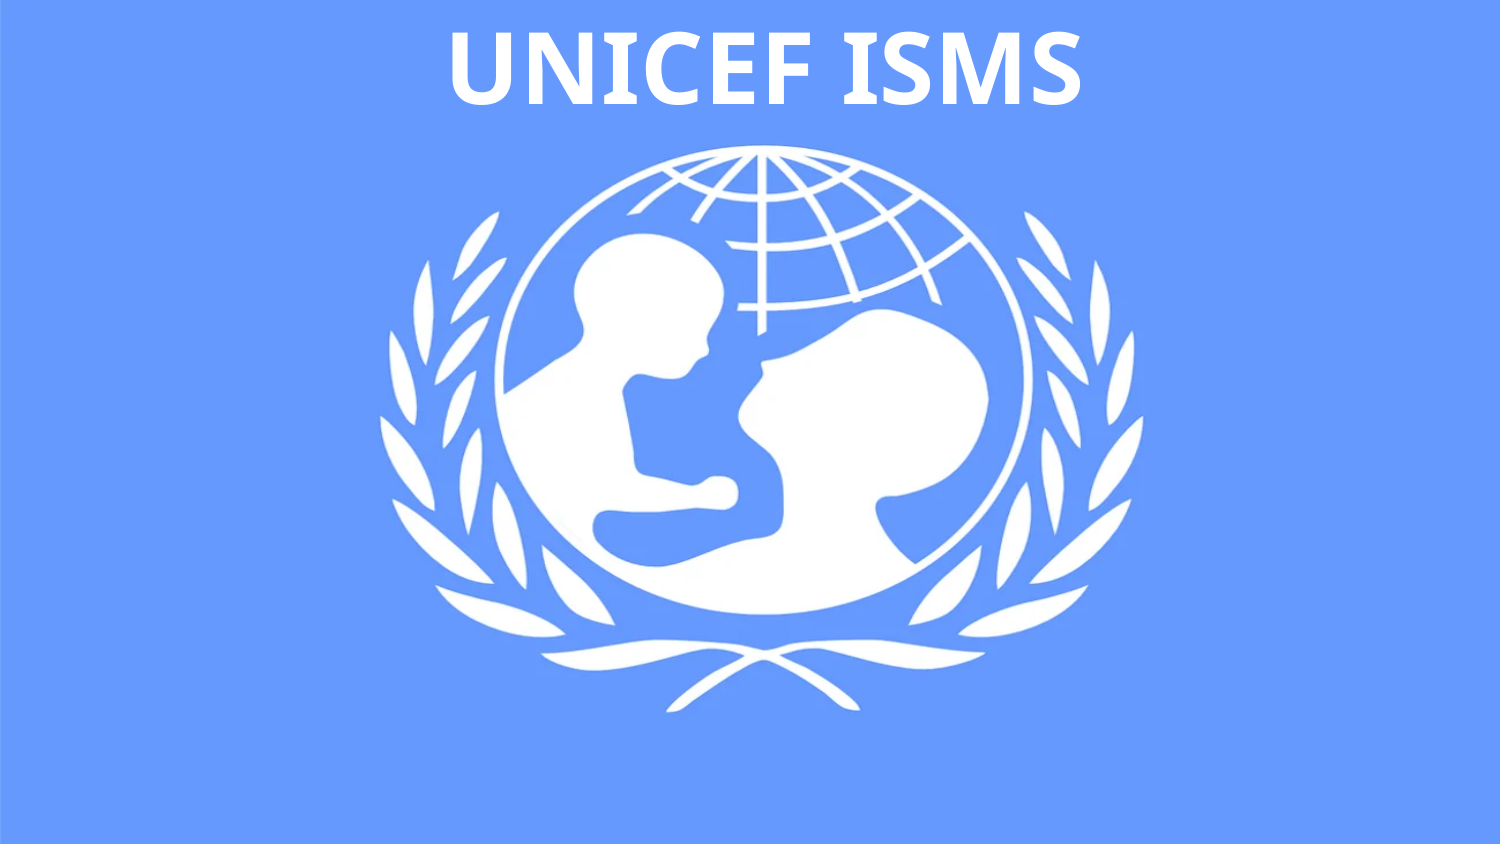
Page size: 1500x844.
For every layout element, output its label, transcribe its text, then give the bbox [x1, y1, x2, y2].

text_box UNICEF ISMS [430, 0, 1106, 141]
picture [0, 0, 1500, 844]
